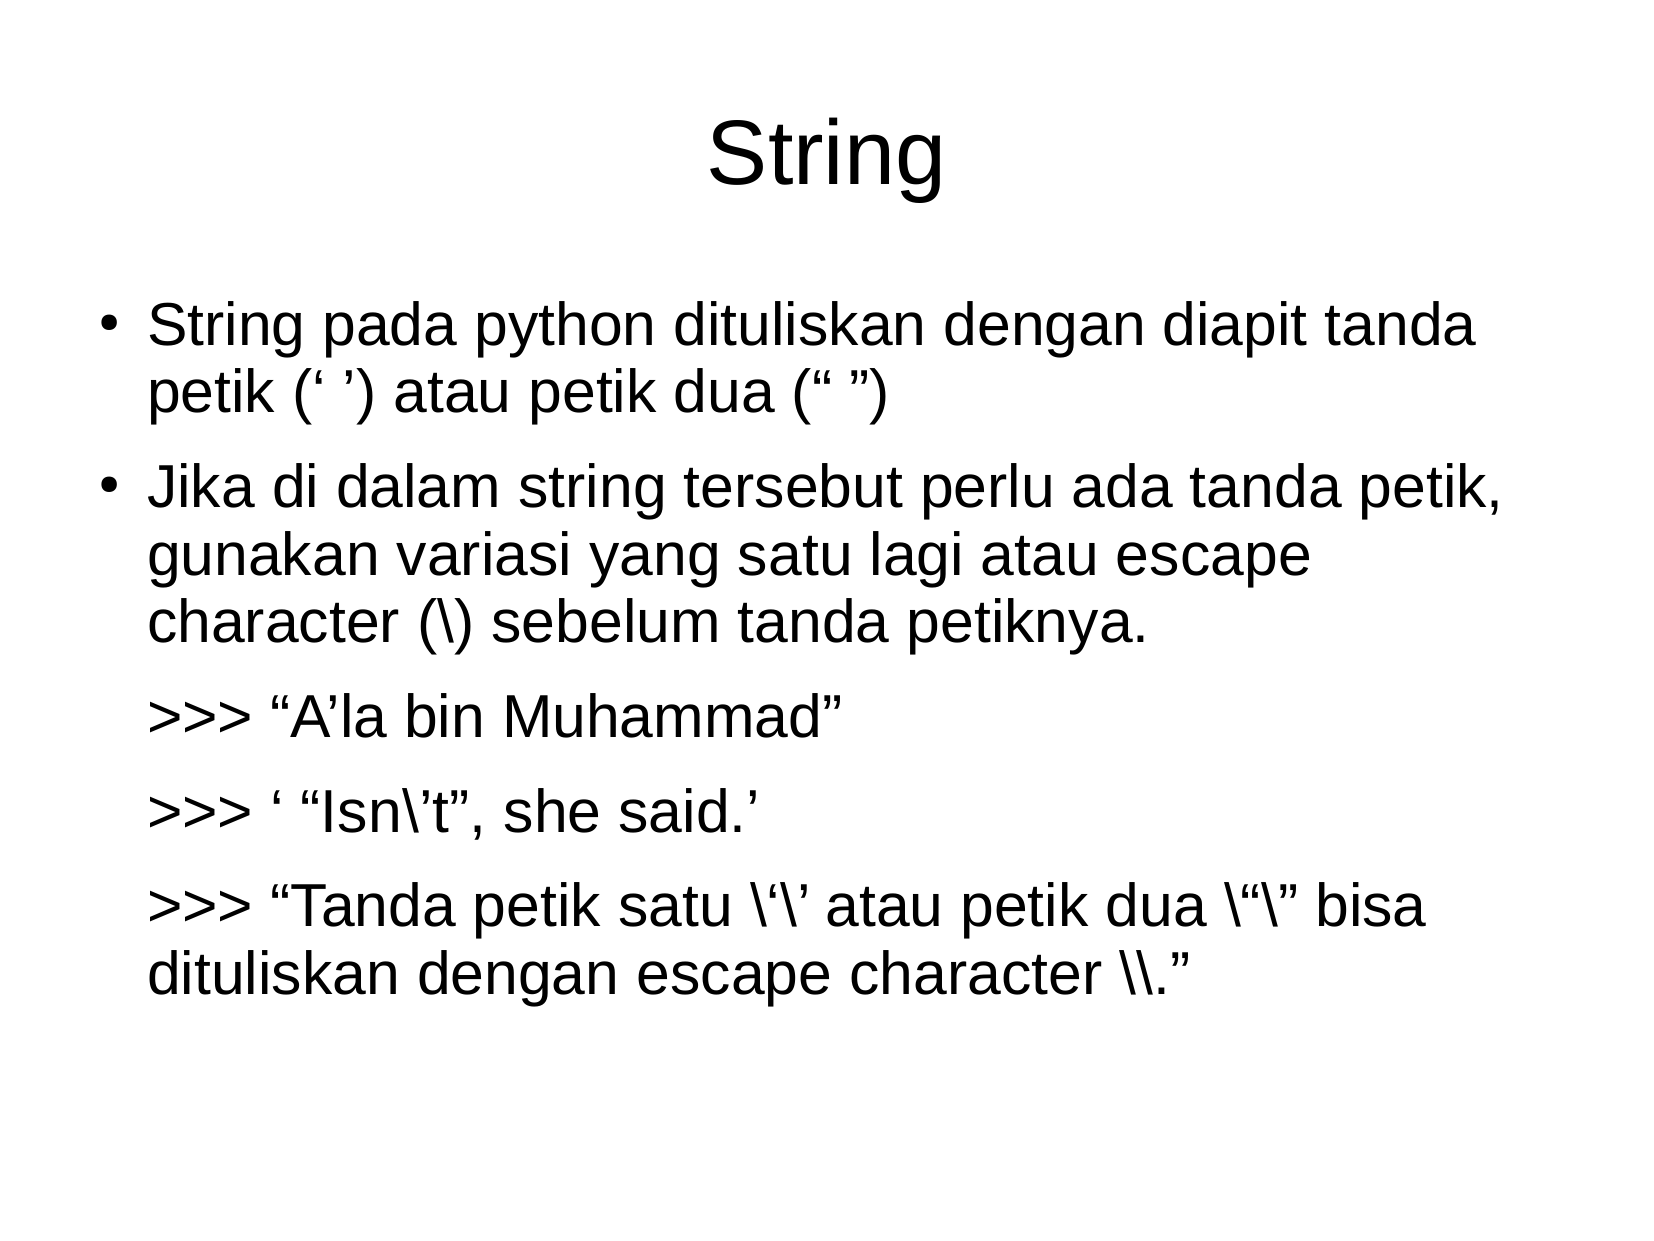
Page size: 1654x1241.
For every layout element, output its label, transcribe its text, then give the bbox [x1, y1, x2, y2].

list String pada python dituliskan dengan diapit tanda petik (‘ ’) atau petik dua (“ ”) Jika di dalam string tersebut perlu ada tanda petik, gunakan variasi yang satu lagi atau escape character (\) sebelum tanda petiknya. >>> “A’la bin Muhammad” >>> ‘ “Isn\’t”, she said.’ >>> “Tanda petik satu \‘\’ atau petik dua \“\” bisa dituliskan dengan escape character \\.” [82, 290, 1571, 1010]
title String [82, 49, 1571, 257]
